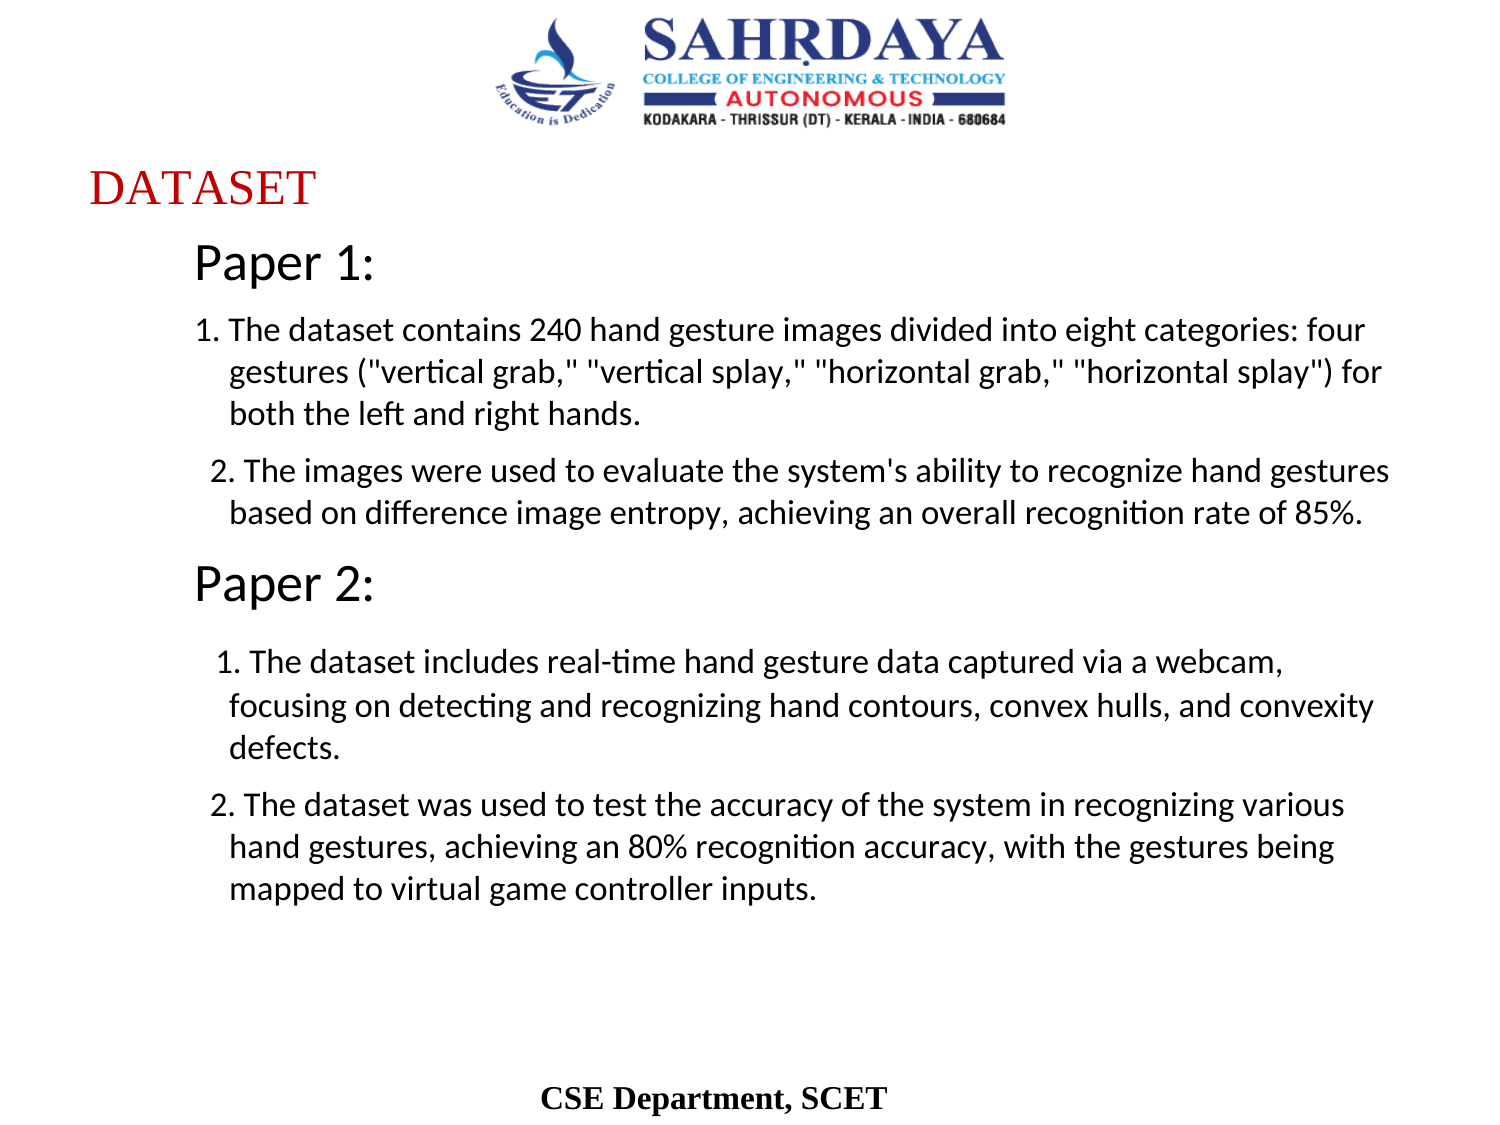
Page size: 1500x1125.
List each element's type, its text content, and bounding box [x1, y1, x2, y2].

list Paper 1: 1. The dataset contains 240 hand gesture images divided into eight categories: four gestures ("vertical grab," "vertical splay," "horizontal grab," "horizontal splay") for both the left and right hands. 2. The images were used to evaluate the system's ability to recognize hand gestures based on difference image entropy, achieving an overall recognition rate of 85%. Paper 2: 1. The dataset includes real-time hand gesture data captured via a webcam, focusing on detecting and recognizing hand contours, convex hulls, and convexity defects. 2. The dataset was used to test the accuracy of the system in recognizing various hand gestures, achieving an 80% recognition accuracy, with the gestures being mapped to virtual game controller inputs. [75, 218, 1425, 961]
text_box DATASET [74, 147, 525, 223]
text_box CSE Department, SCET​ [525, 1068, 976, 1125]
picture [460, 0, 1038, 148]
